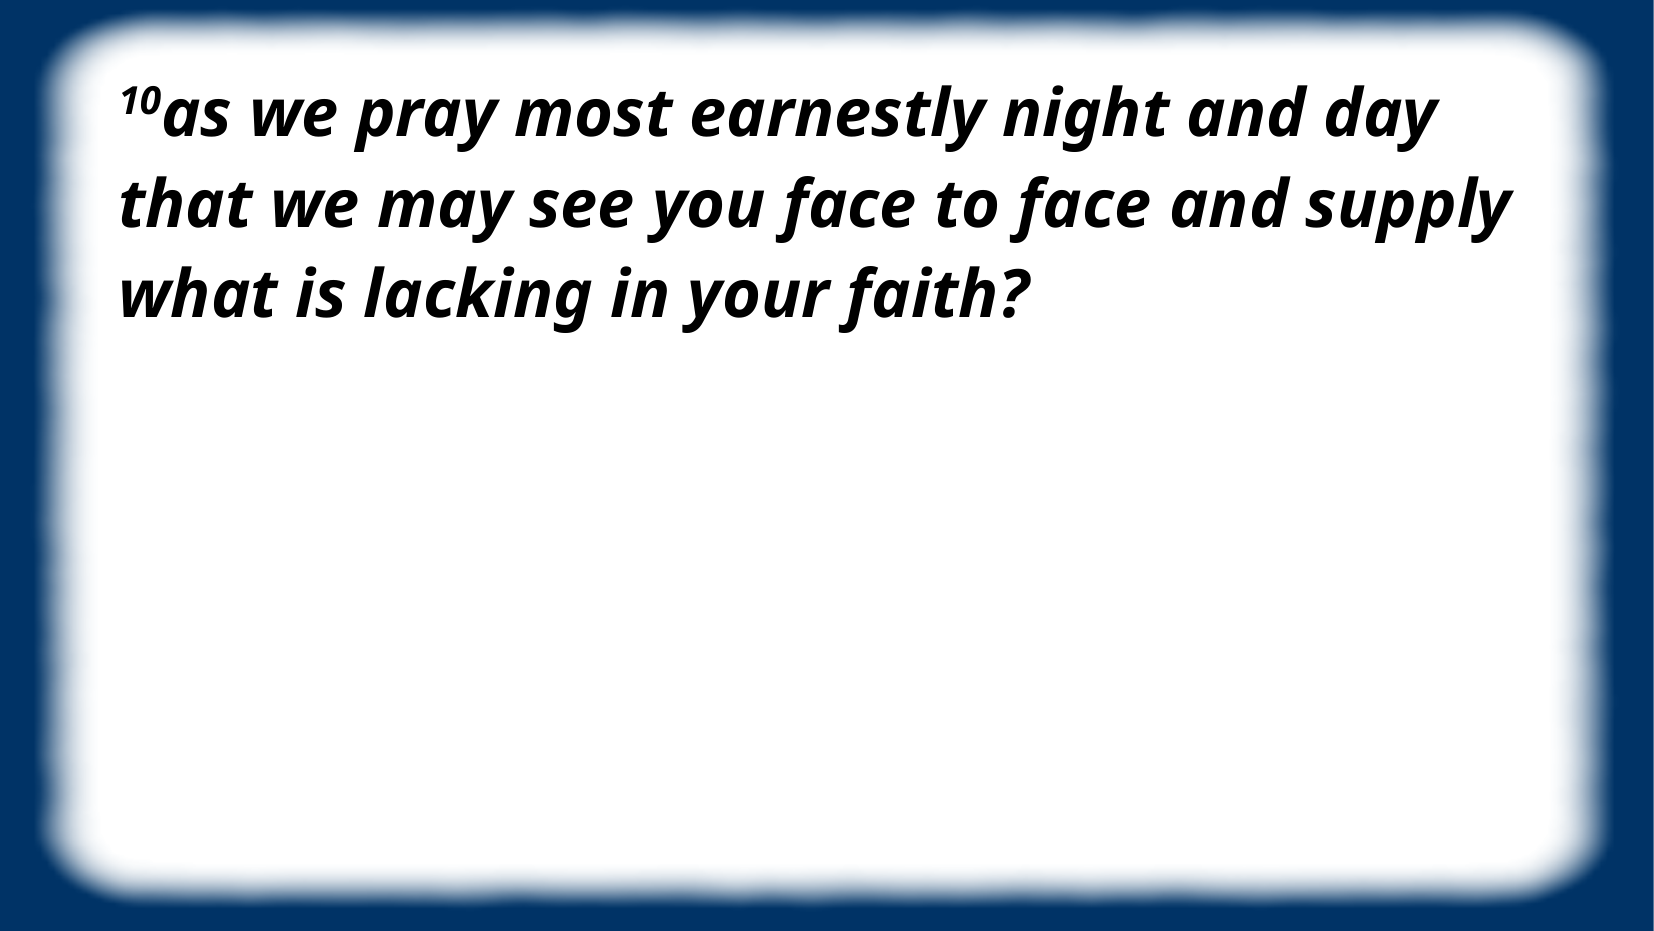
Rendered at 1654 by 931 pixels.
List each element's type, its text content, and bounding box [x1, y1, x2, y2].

text_box 10as we pray most earnestly night and day that we may see you face to face and supply what is lacking in your faith? [103, 57, 1544, 343]
picture [0, 0, 1654, 931]
